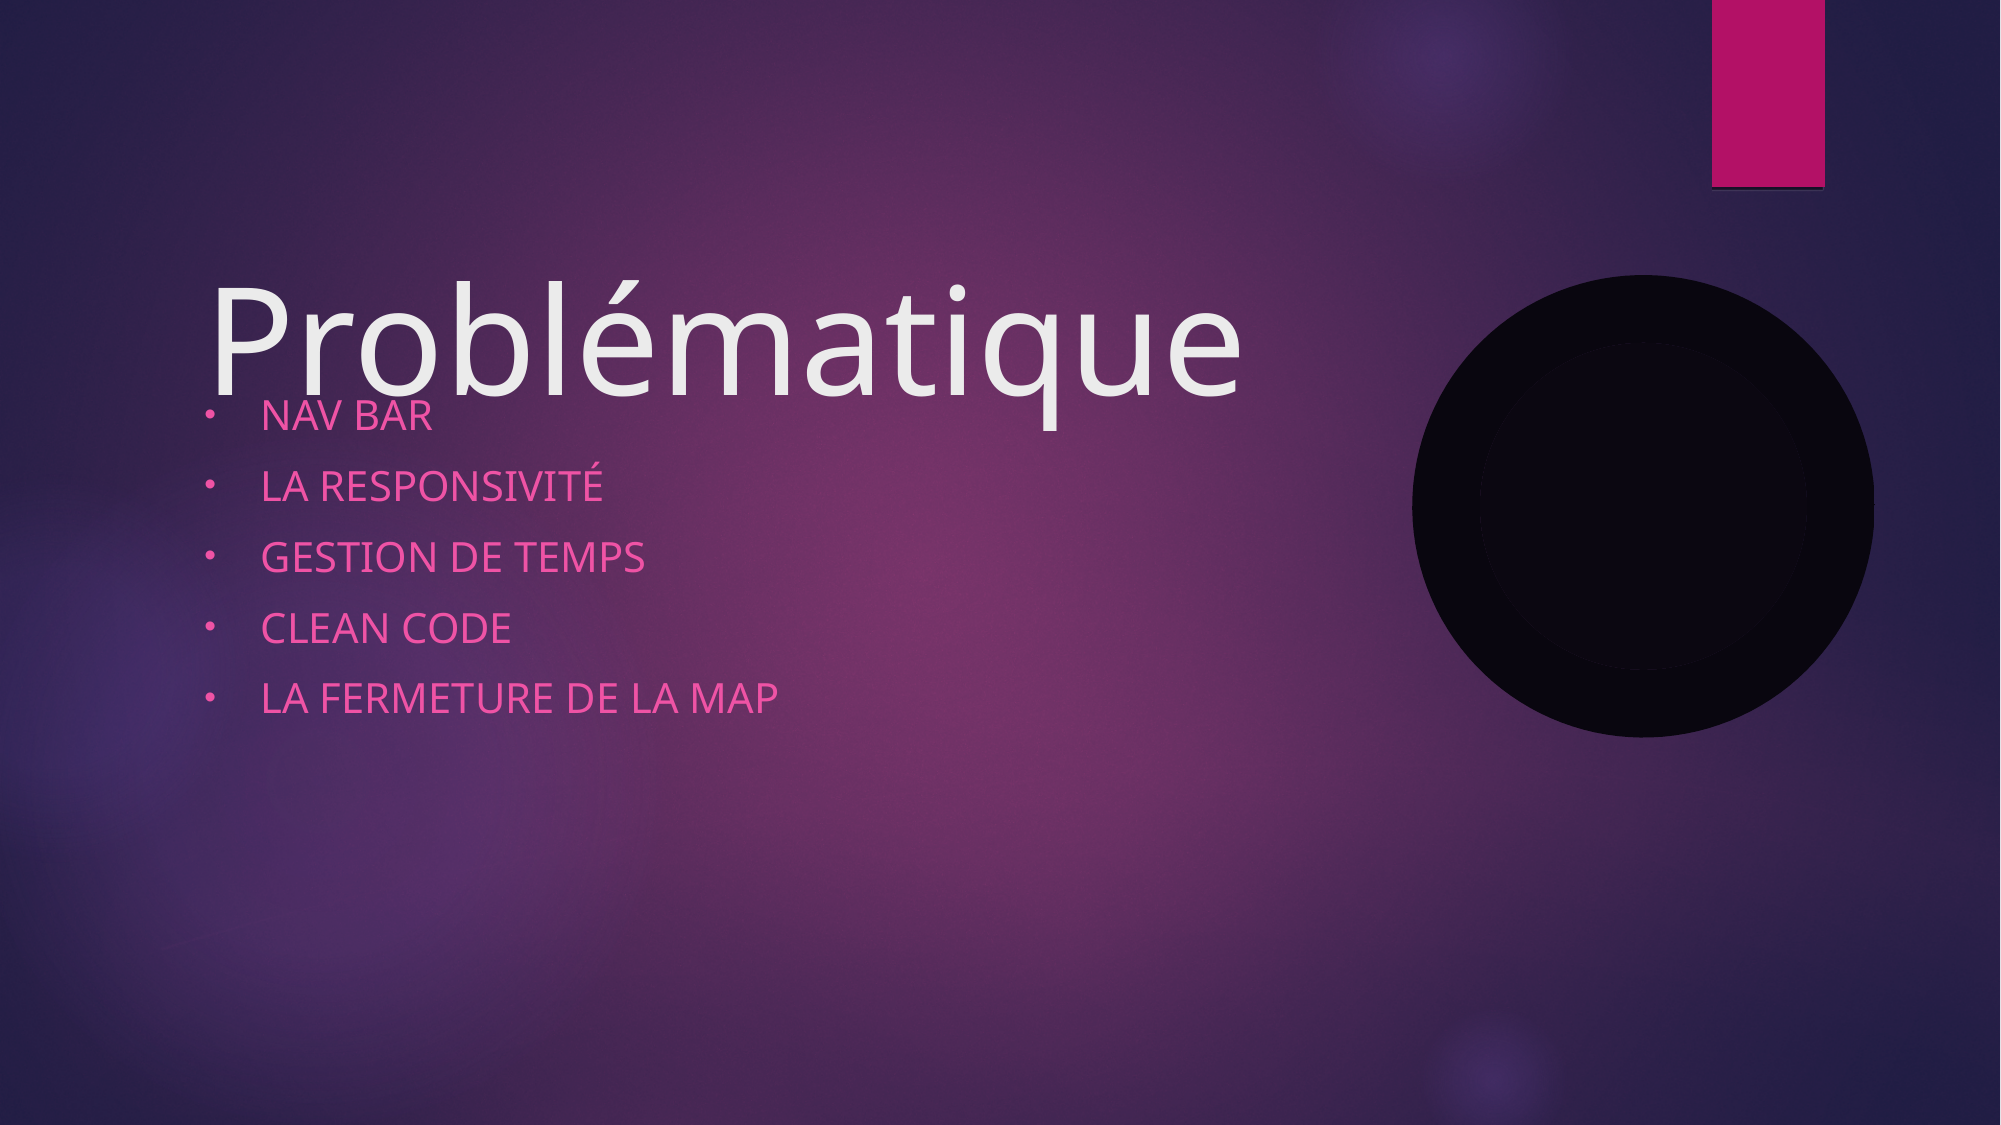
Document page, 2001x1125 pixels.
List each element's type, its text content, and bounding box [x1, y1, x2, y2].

subtitle Nav bar La responsivité Gestion de temps Clean code La fermeture de la map [189, 381, 1638, 1036]
title Problématique [189, 237, 1638, 379]
